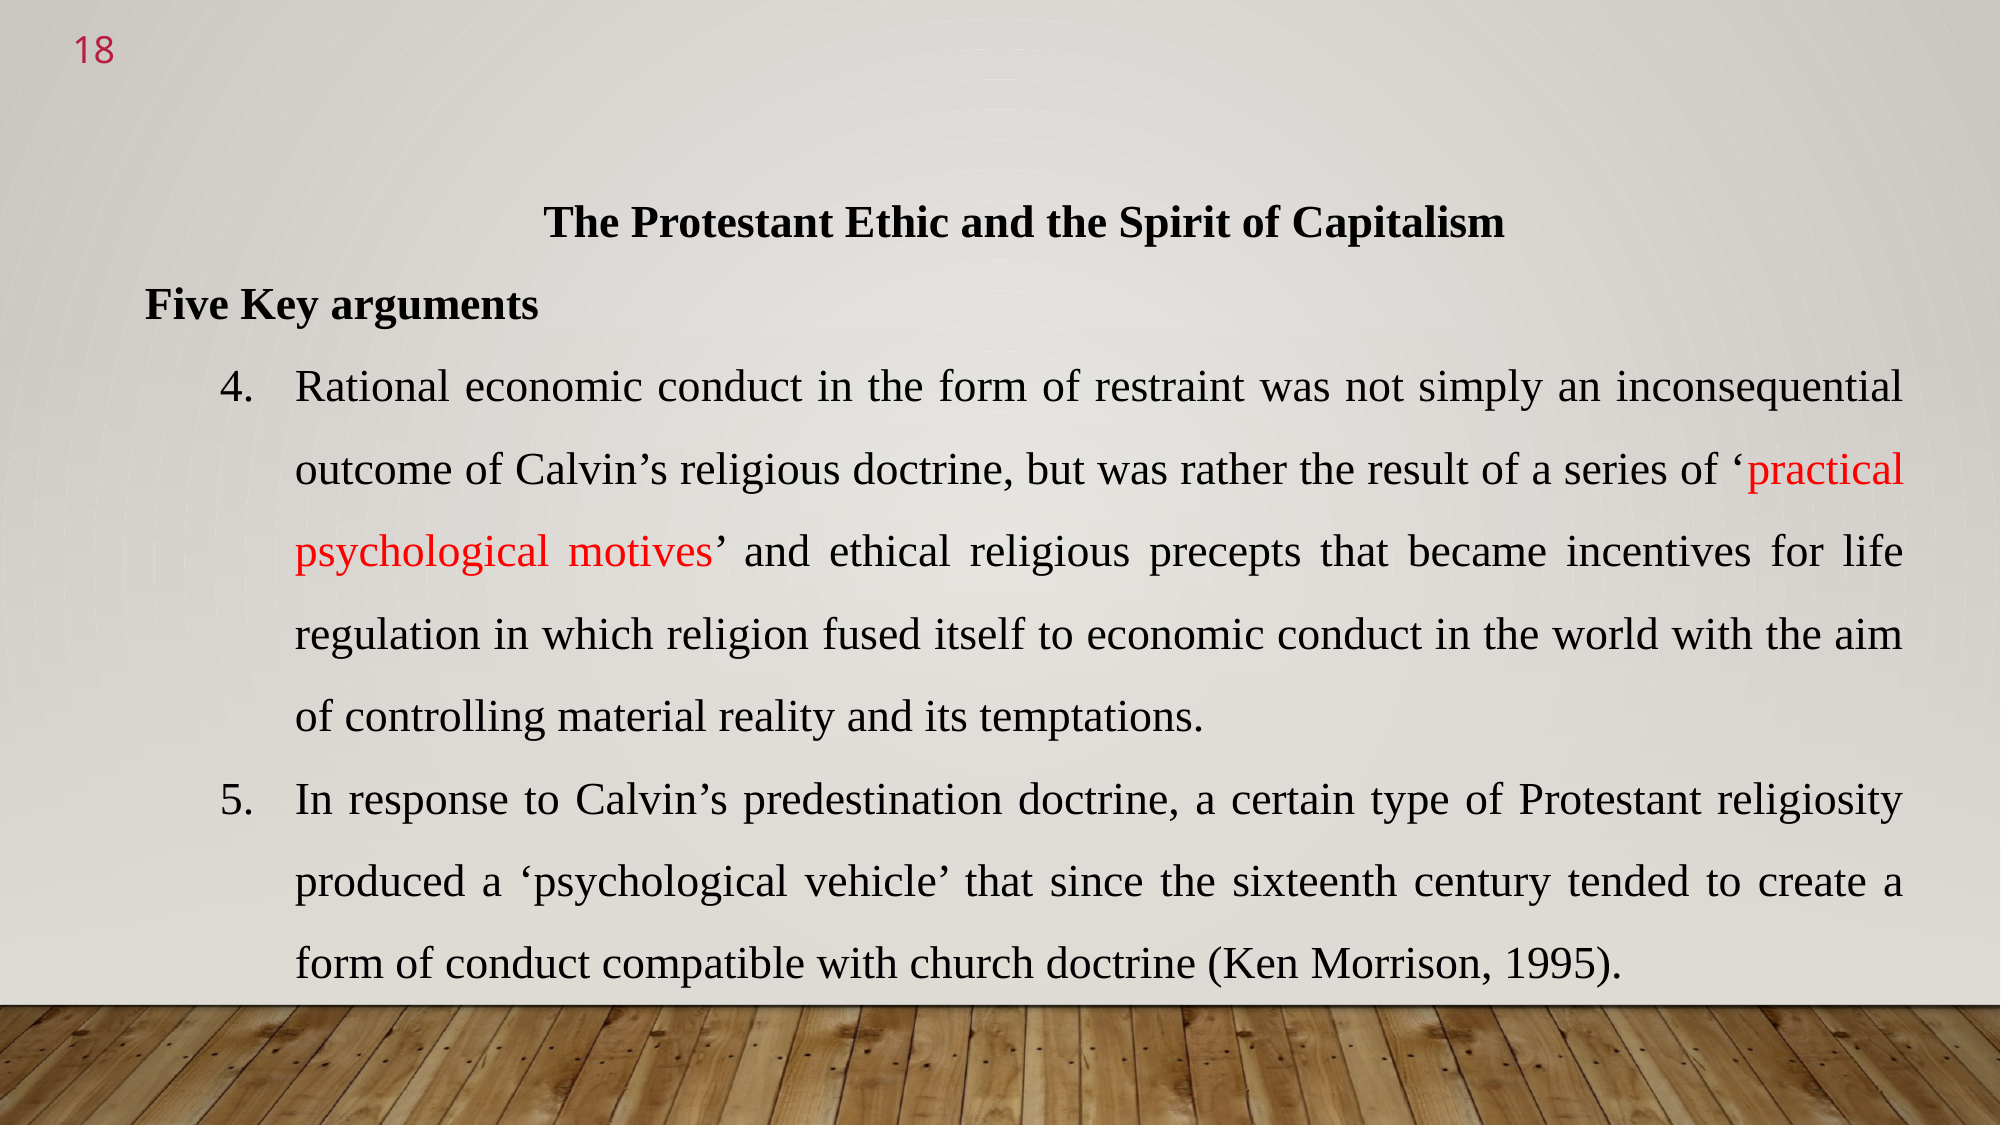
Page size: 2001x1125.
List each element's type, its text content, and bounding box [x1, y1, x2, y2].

picture [0, 1005, 2000, 1125]
text_box The Protestant Ethic and the Spirit of Capitalism Five Key arguments Rational economic conduct in the form of restraint was not simply an inconsequential outcome of Calvin’s religious doctrine, but was rather the result of a series of ‘practical psychological motives’ and ethical religious precepts that became incentives for life regulation in which religion fused itself to economic conduct in the world with the aim of controlling material reality and its temptations. In response to Calvin’s predestination doctrine, a certain type of Protestant religiosity produced a ‘psychological vehicle’ that since the sixteenth century tended to create a form of conduct compatible with church doctrine (Ken Morrison, 1995). [130, 101, 1920, 996]
slide_number 21 [0, 18, 131, 102]
